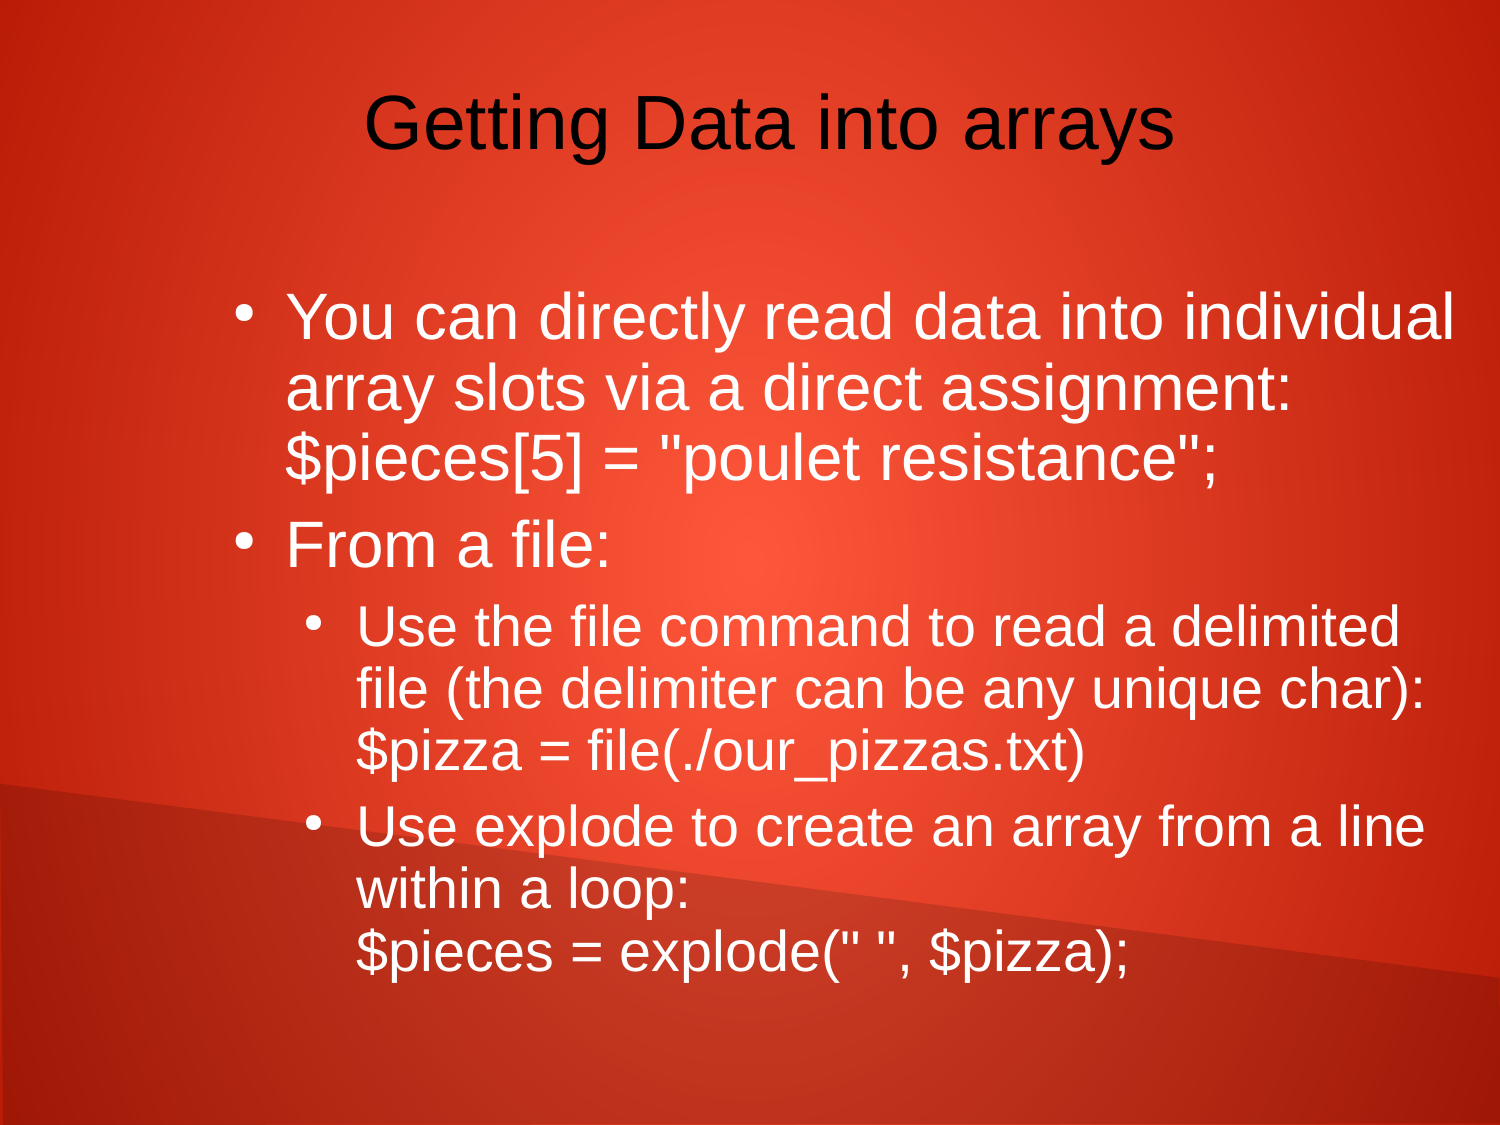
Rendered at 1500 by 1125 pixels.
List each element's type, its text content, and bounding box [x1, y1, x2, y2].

title Getting Data into arrays [24, 24, 1488, 213]
list You can directly read data into individual array slots via a direct assignment: $pieces[5] = "poulet resistance"; From a file: Use the file command to read a delimited file (the delimiter can be any unique char): $pizza = file(./our_pizzas.txt) Use explode to create an array from a line within a loop: $pieces = explode(" ", $pizza); [200, 275, 1476, 1026]
